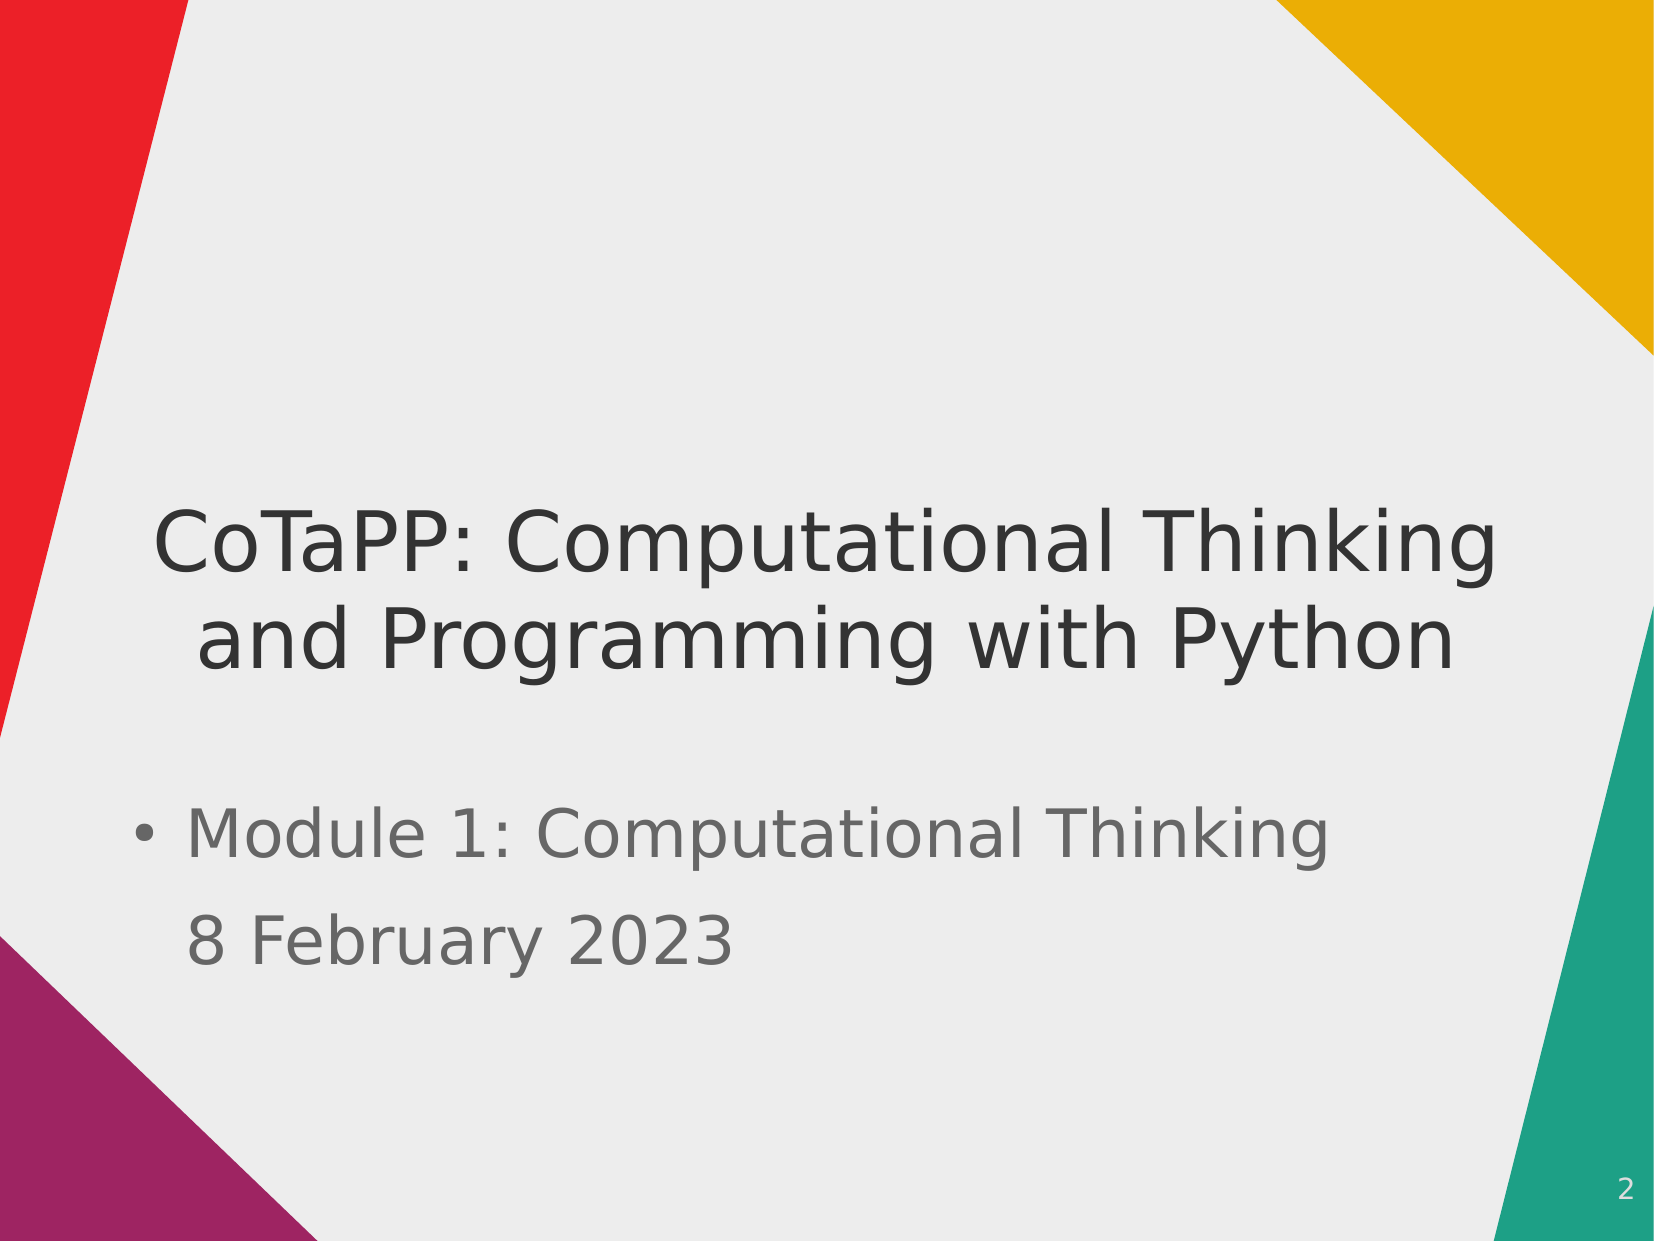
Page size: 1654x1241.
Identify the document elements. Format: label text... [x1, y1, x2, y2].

list Module 1: Computational Thinking 8 February 2023 [114, 795, 1539, 1033]
title CoTaPP: Computational Thinking and Programming with Python [114, 492, 1539, 690]
